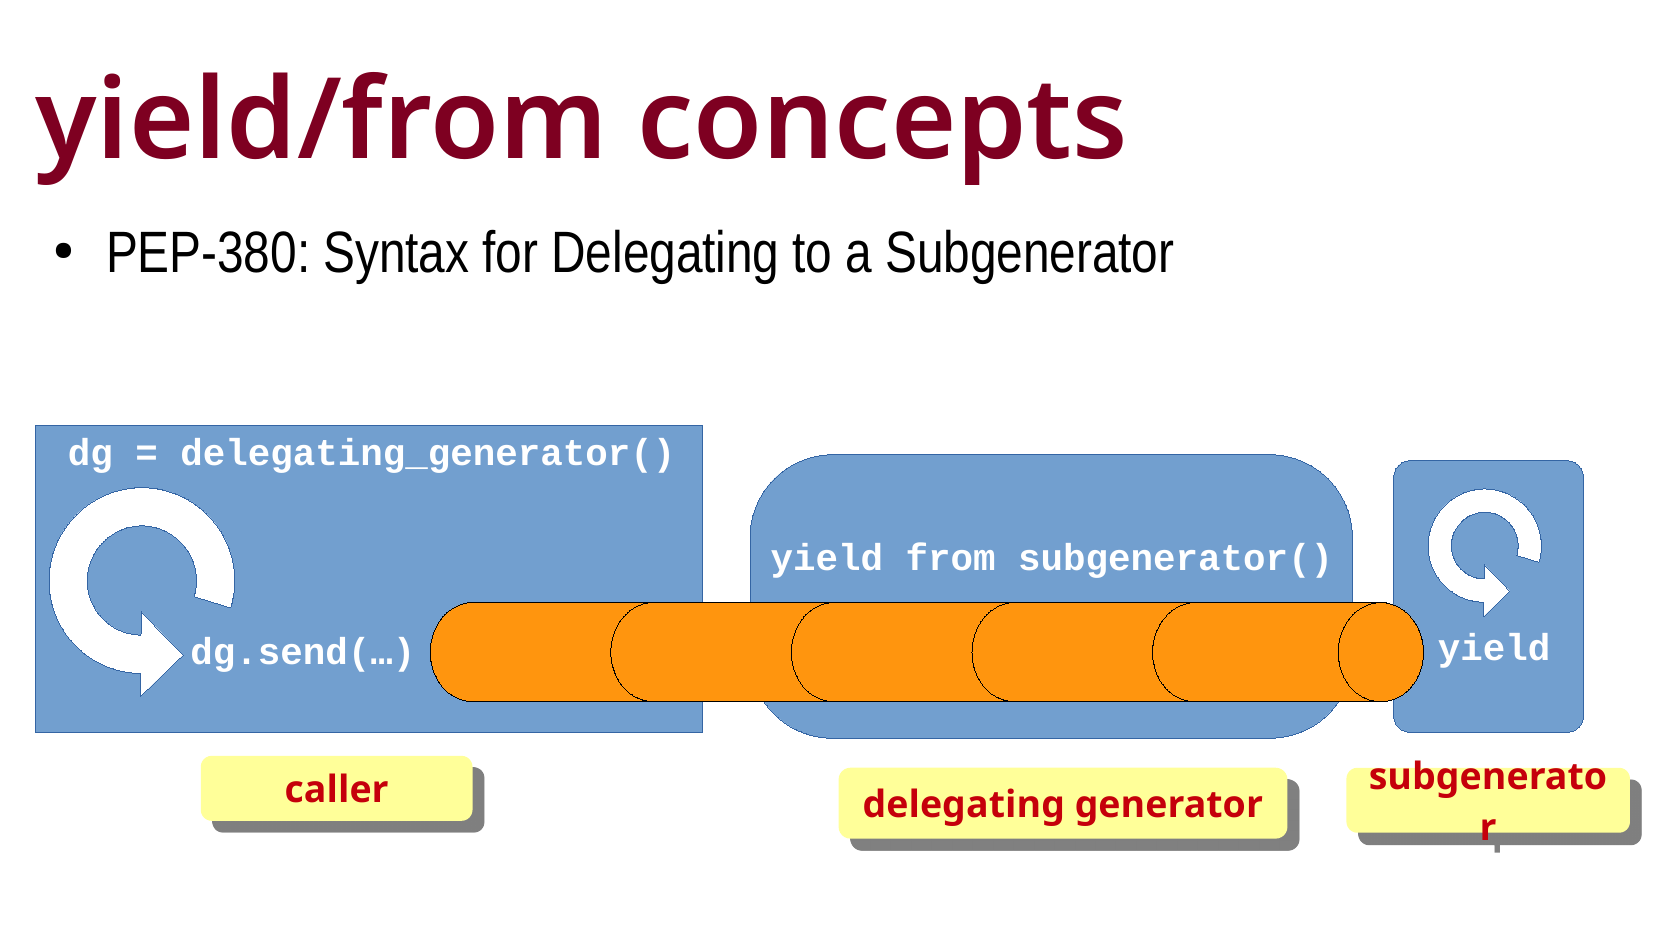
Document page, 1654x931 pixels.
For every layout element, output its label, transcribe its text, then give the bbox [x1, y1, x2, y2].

list PEP-380: Syntax for Delegating to a Subgenerator [35, 218, 1571, 604]
title yield/from concepts [35, 37, 1571, 193]
text_box yield [1423, 622, 1566, 680]
text_box delegating generator [838, 767, 1288, 839]
text_box [35, 425, 1584, 739]
text_box yield from subgenerator() [755, 531, 1349, 589]
text_box dg.send(…) [175, 625, 431, 684]
text_box caller [200, 755, 473, 821]
text_box subgenerator [1346, 767, 1630, 833]
text_box dg = delegating_generator() [53, 427, 691, 532]
